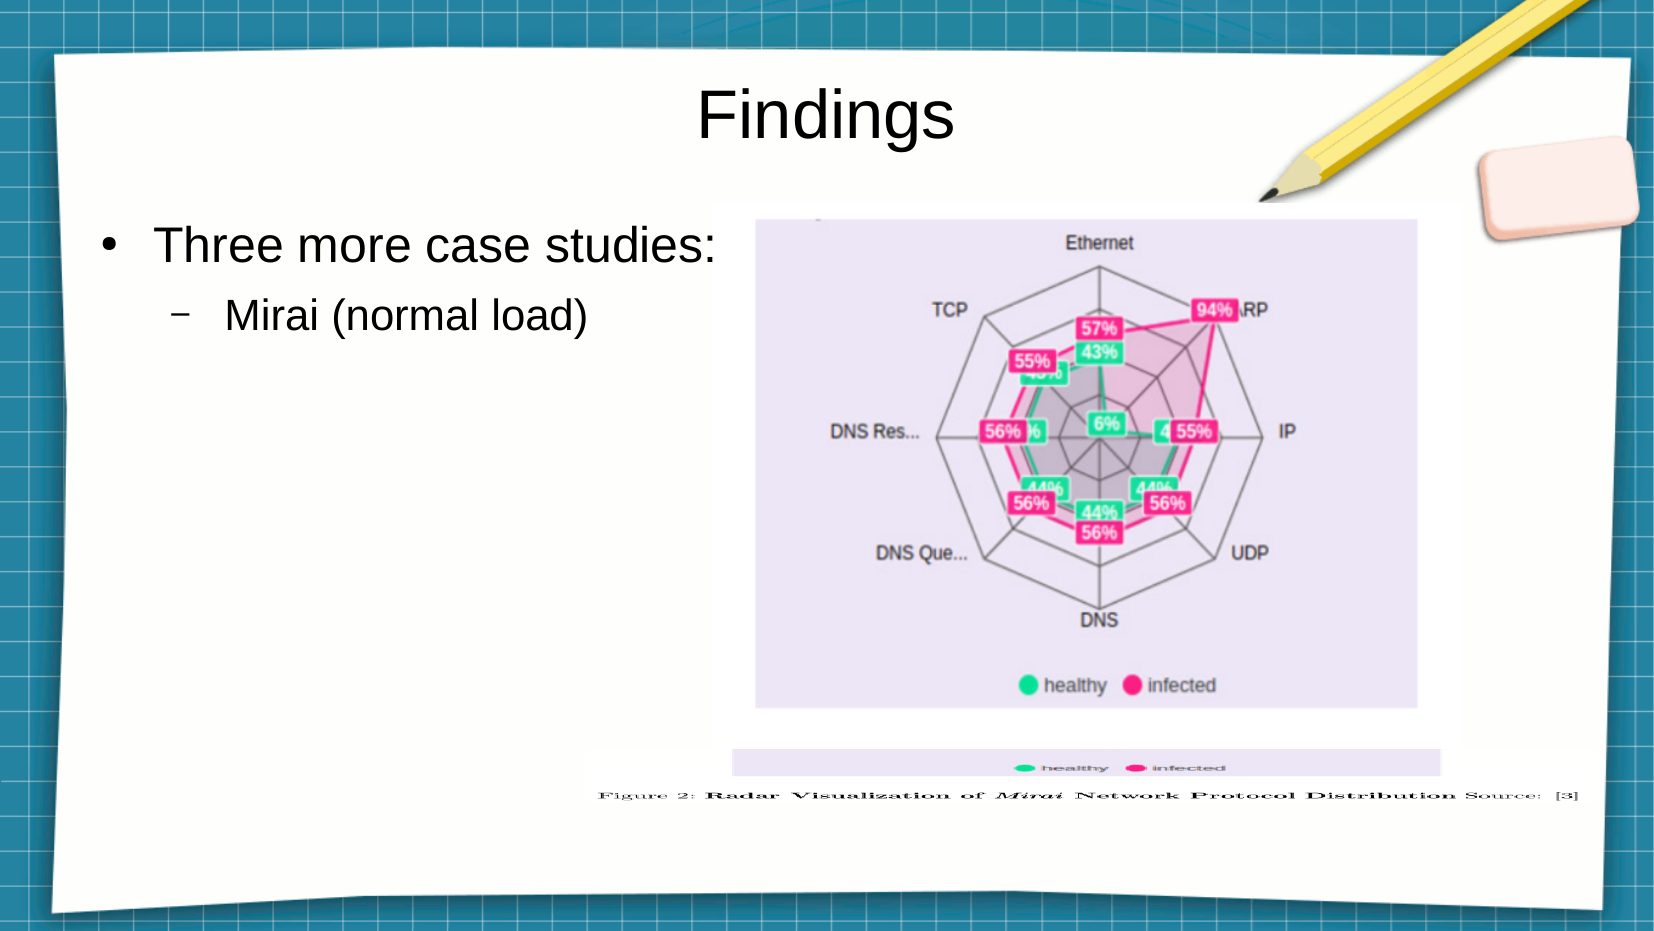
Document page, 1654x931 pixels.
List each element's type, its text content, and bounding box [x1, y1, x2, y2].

picture [0, 0, 1654, 931]
title Findings [82, 37, 1571, 193]
list Three more case studies: Mirai (normal load) [82, 217, 751, 758]
